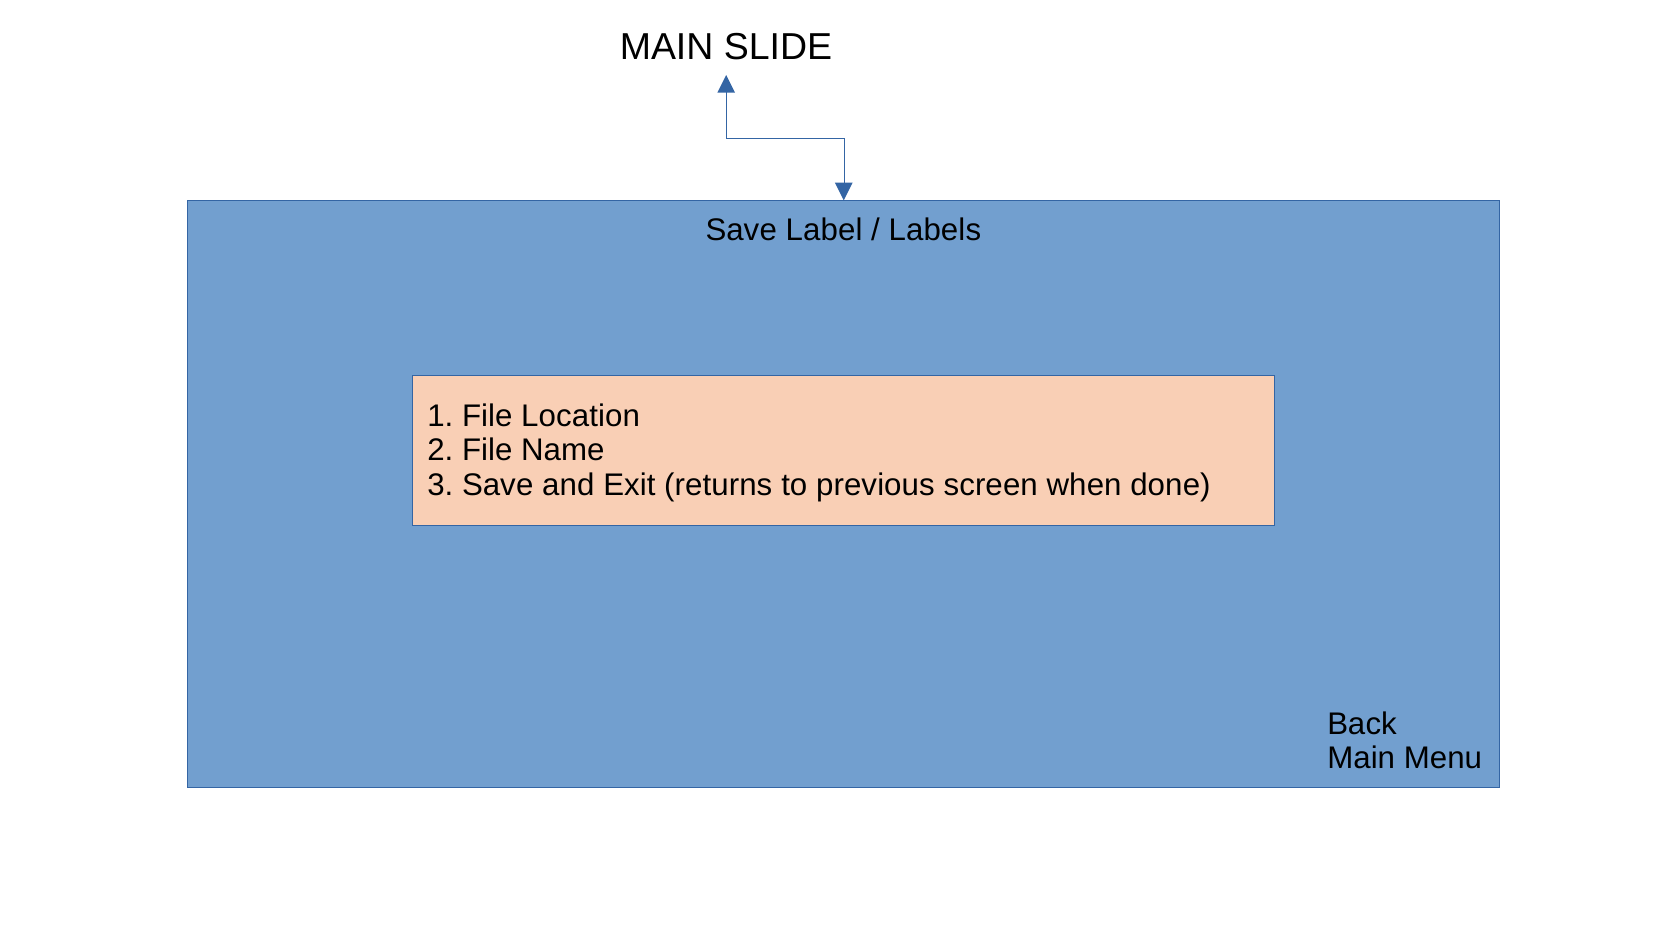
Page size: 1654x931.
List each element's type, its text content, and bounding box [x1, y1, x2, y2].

text_box Save Label / Labels Back Main Menu [187, 200, 1500, 788]
text_box 1. File Location 2. File Name 3. Save and Exit (returns to previous screen when done) [412, 375, 1275, 526]
text_box MAIN SLIDE [605, 18, 848, 76]
